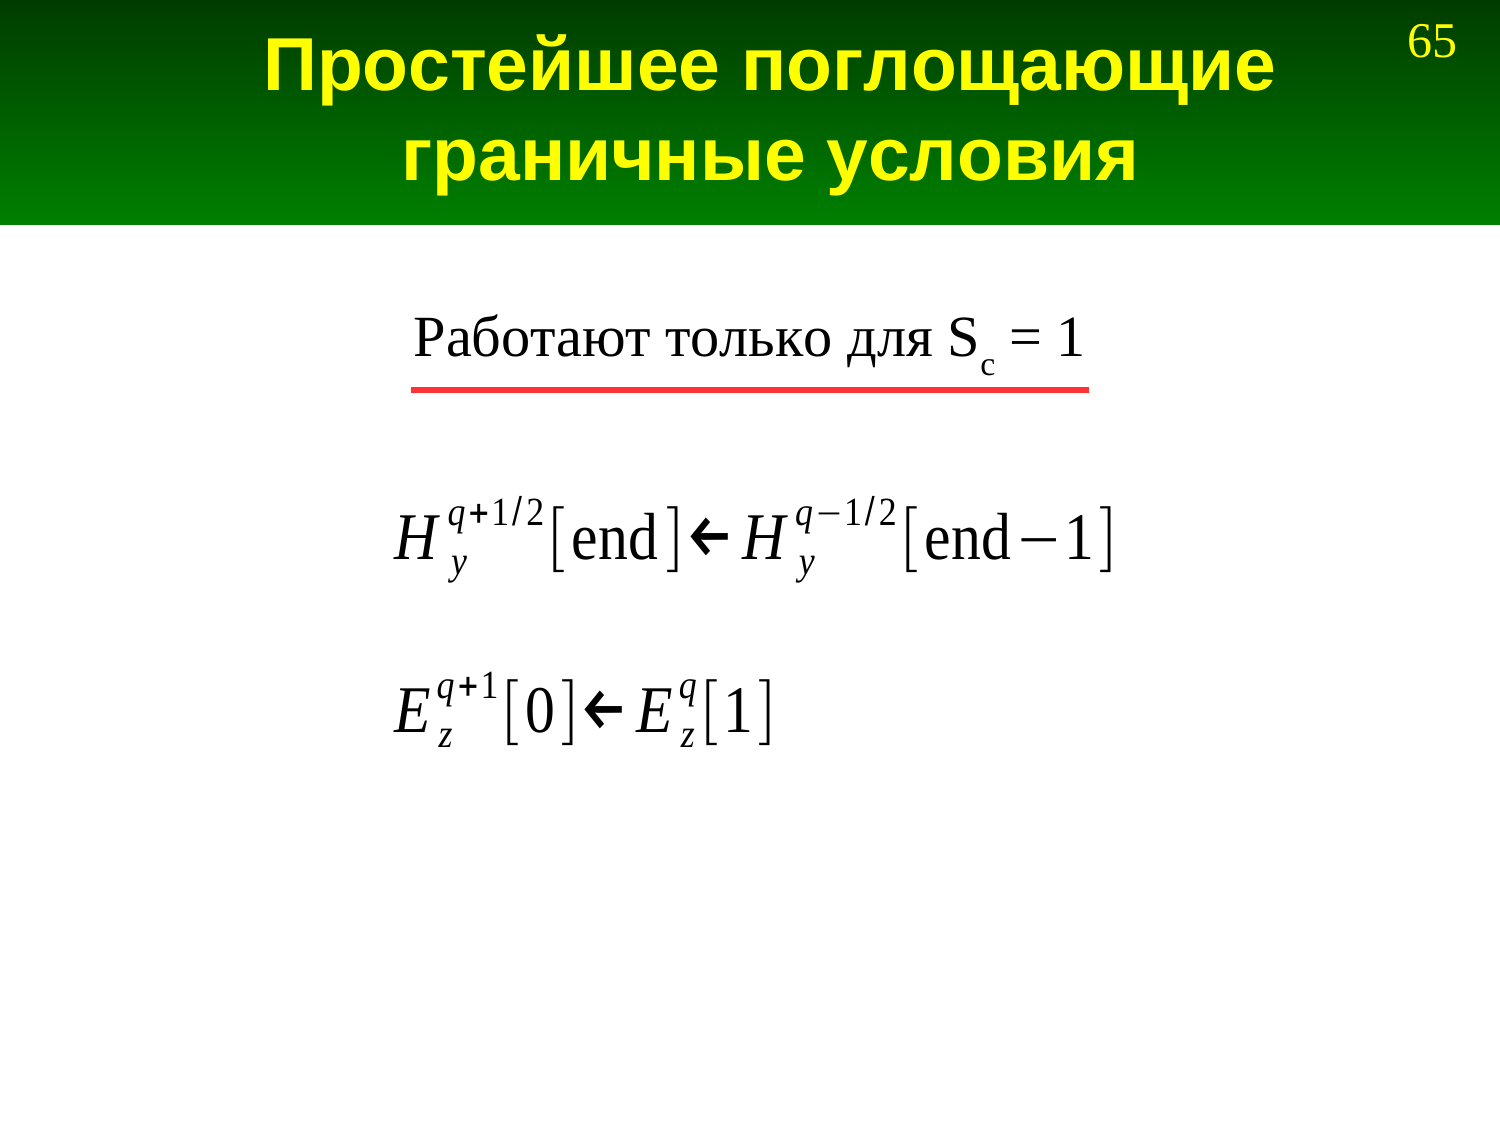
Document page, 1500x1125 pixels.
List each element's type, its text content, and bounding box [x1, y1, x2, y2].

chart [365, 490, 1141, 756]
text_box Работают только для Sc = 1 [398, 290, 1102, 390]
title Простейшее поглощающие граничные условия [100, 7, 1441, 204]
